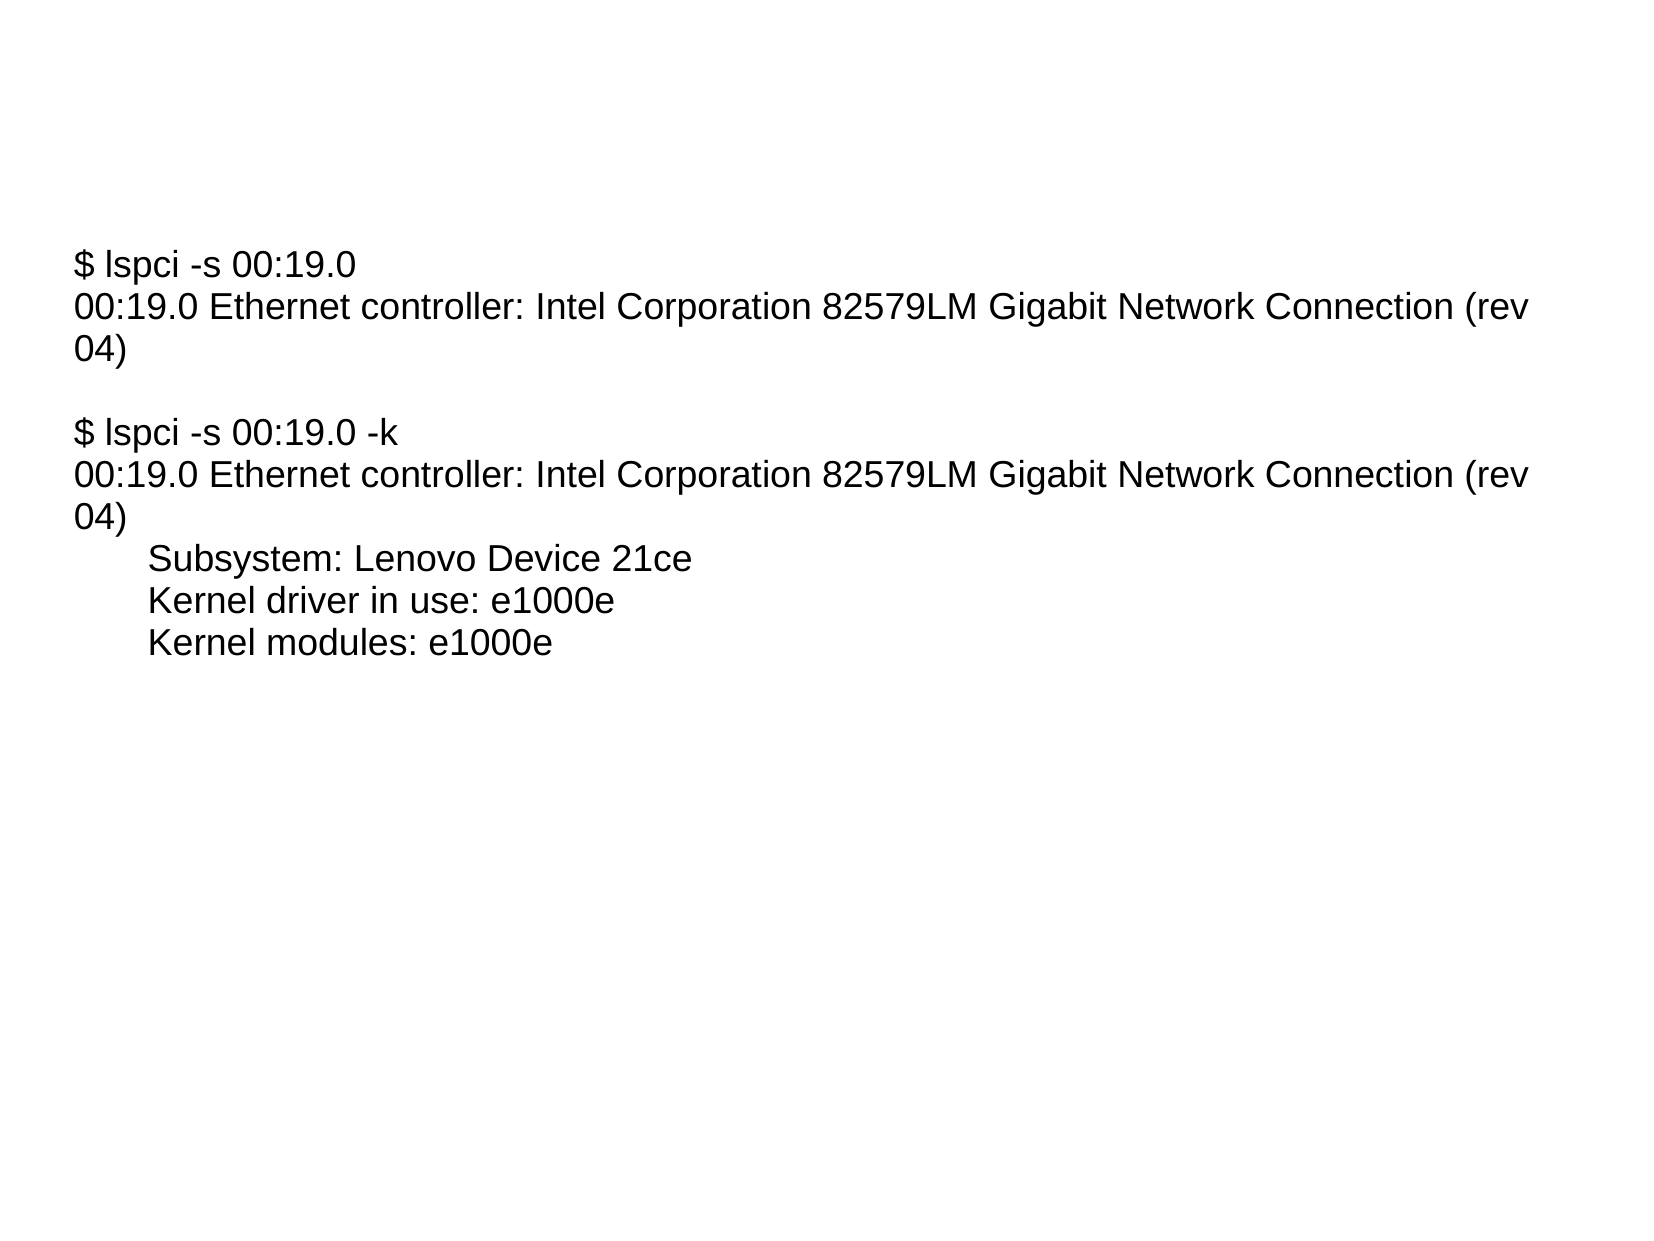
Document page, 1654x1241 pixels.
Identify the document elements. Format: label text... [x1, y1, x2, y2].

text_box $ lspci -s 00:19.0 00:19.0 Ethernet controller: Intel Corporation 82579LM Gigabit Network Connection (rev 04) $ lspci -s 00:19.0 -k 00:19.0 Ethernet controller: Intel Corporation 82579LM Gigabit Network Connection (rev 04) Subsystem: Lenovo Device 21ce Kernel driver in use: e1000e Kernel modules: e1000e [59, 236, 1595, 713]
